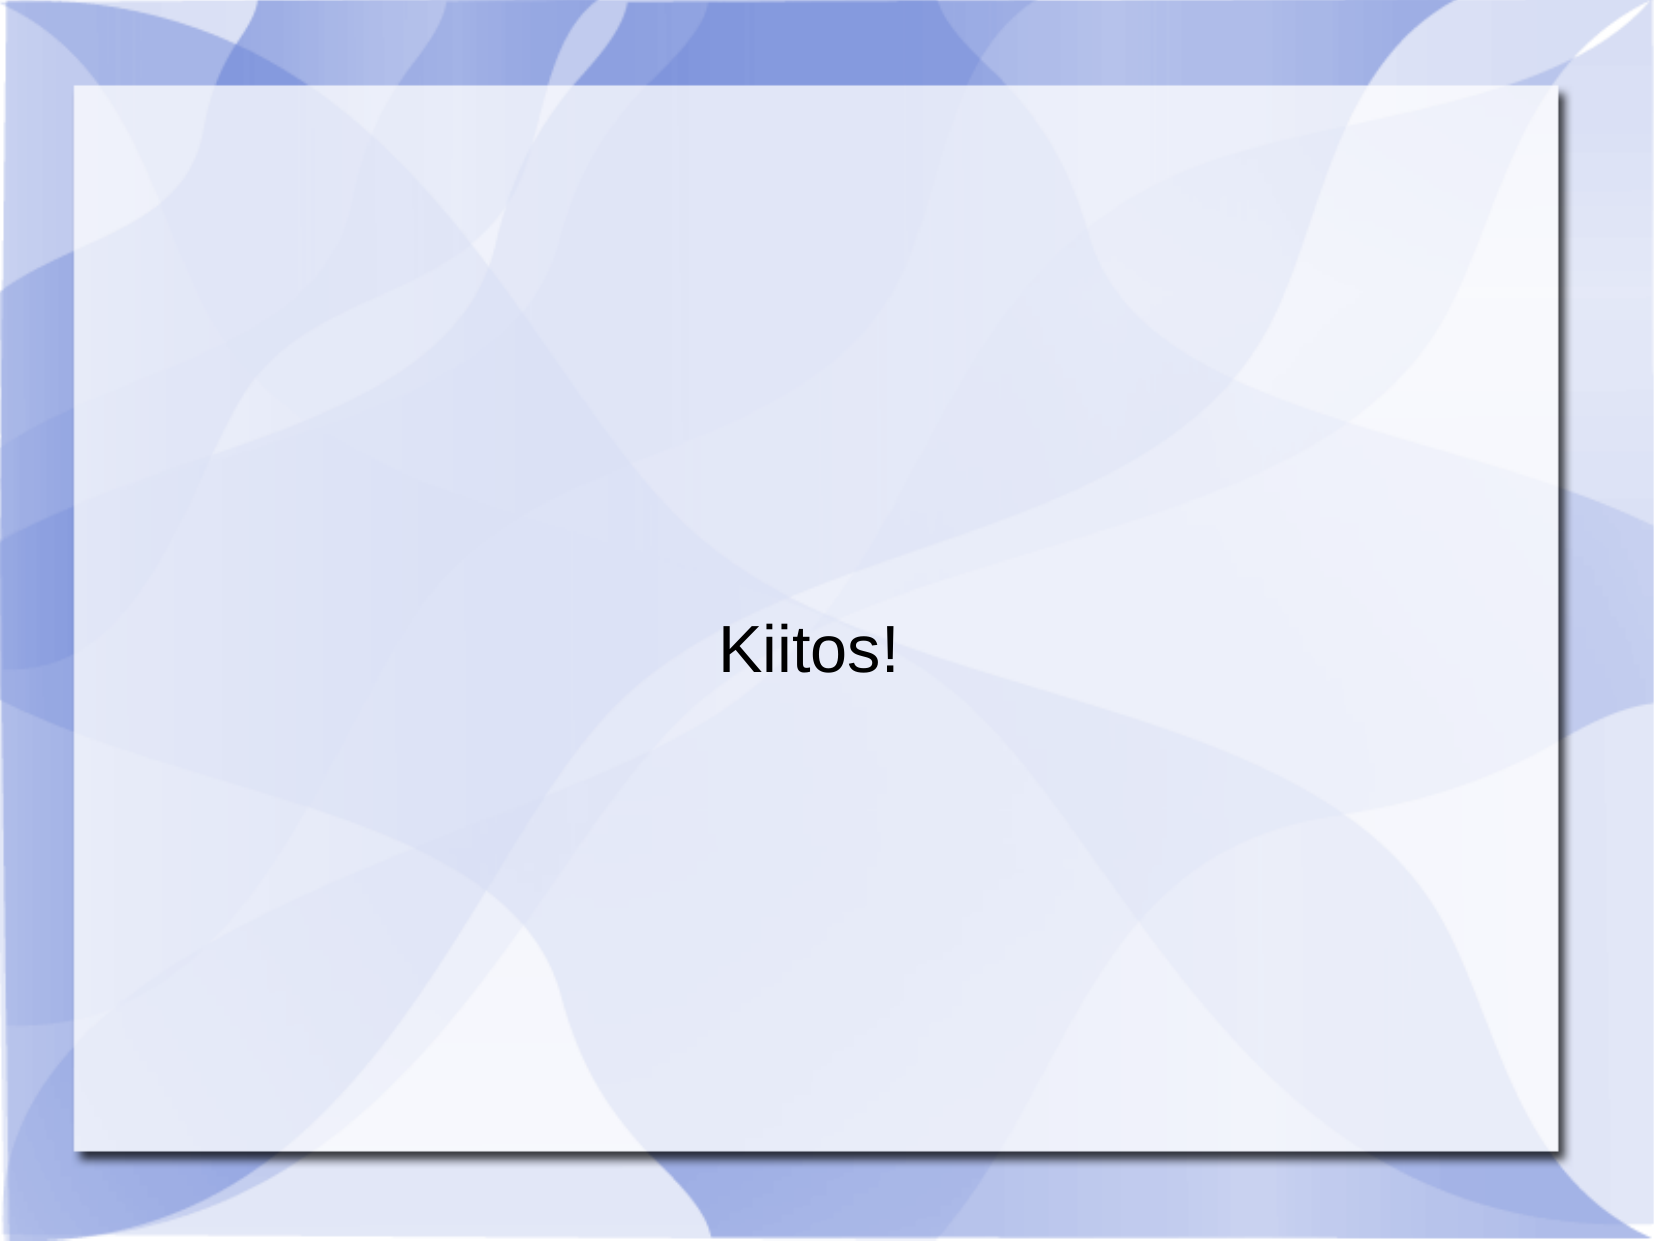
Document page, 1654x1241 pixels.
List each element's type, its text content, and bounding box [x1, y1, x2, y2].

subtitle Kiitos! [129, 324, 1489, 975]
picture [0, 0, 1654, 1241]
